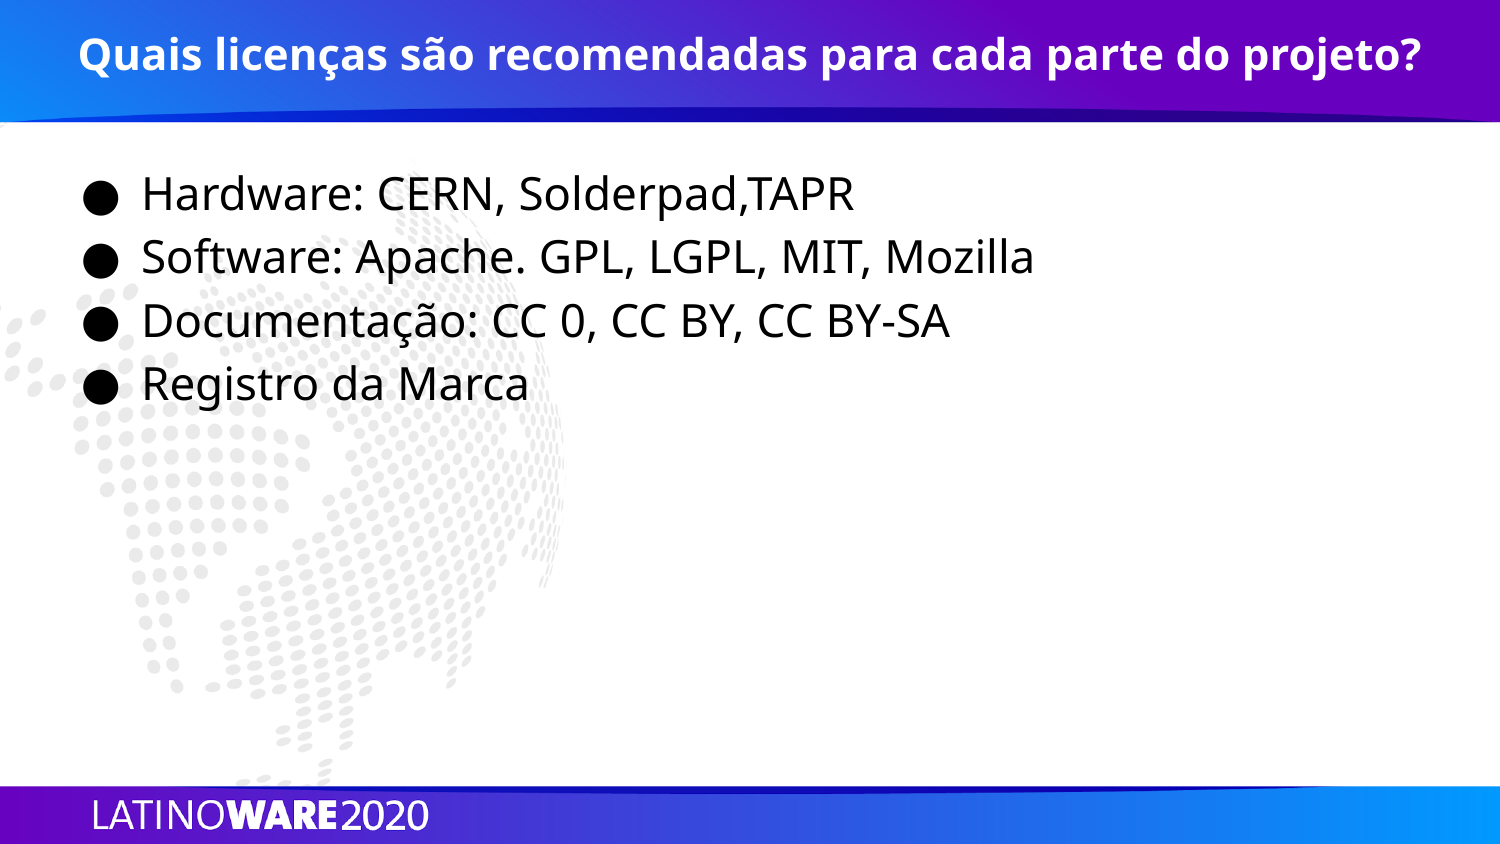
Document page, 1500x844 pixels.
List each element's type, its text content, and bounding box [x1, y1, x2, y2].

title Quais licenças são recomendadas para cada parte do projeto? [39, 11, 1461, 106]
list Hardware: CERN, Solderpad,TAPR Software: Apache. GPL, LGPL, MIT, Mozilla Documentação: CC 0, CC BY, CC BY-SA Registro da Marca [51, 141, 1449, 750]
picture [0, 0, 1500, 844]
